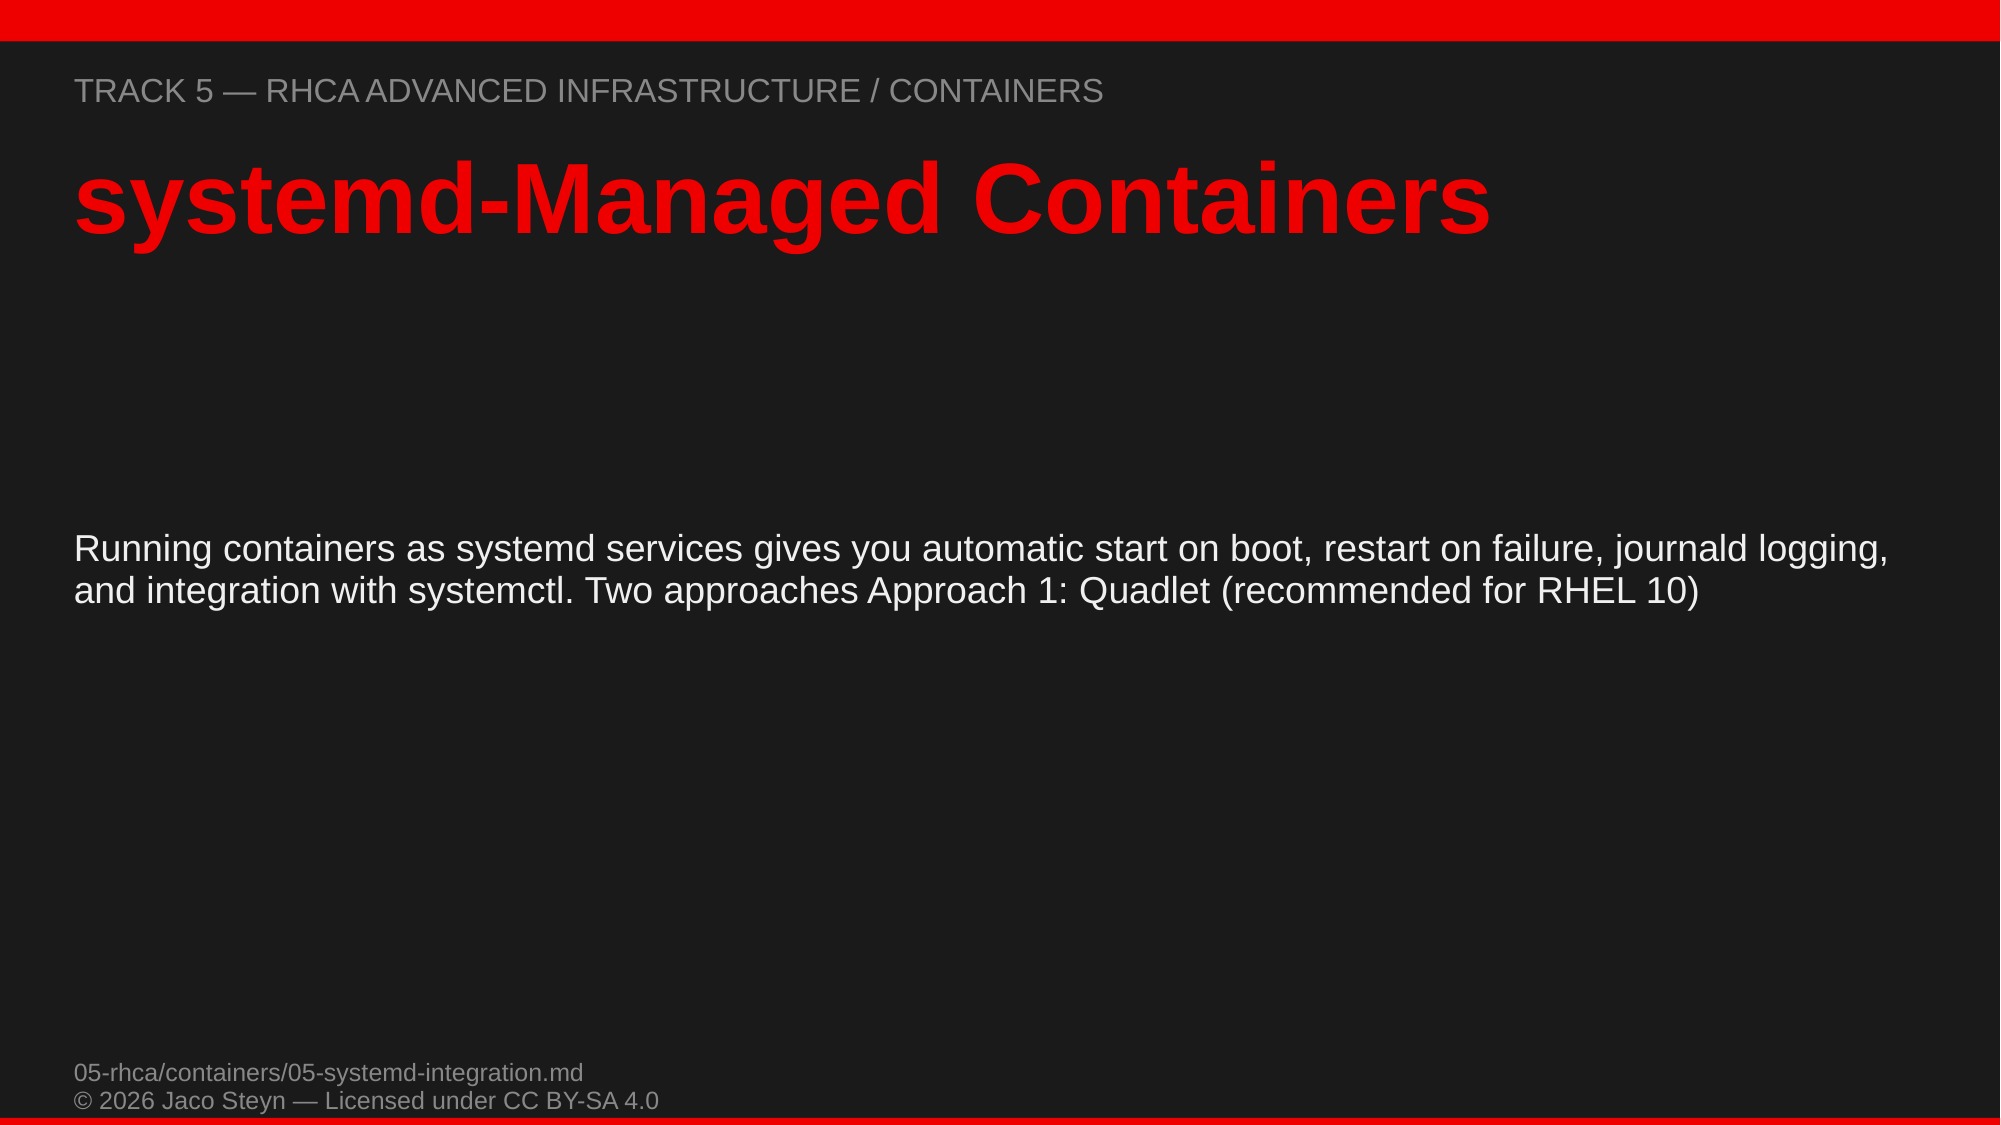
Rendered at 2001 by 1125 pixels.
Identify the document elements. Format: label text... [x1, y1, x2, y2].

text_box Running containers as systemd services gives you automatic start on boot, restart on failure, journald logging, and integration with systemctl. Two approaches Approach 1: Quadlet (recommended for RHEL 10) [59, 519, 1942, 727]
text_box [0, 0, 2001, 42]
text_box TRACK 5 — RHCA ADVANCED INFRASTRUCTURE / CONTAINERS [59, 64, 1942, 119]
text_box 05-rhca/containers/05-systemd-integration.md © 2026 Jaco Steyn — Licensed under CC BY-SA 4.0 [59, 1051, 1942, 1111]
text_box systemd-Managed Containers [59, 135, 1942, 461]
text_box [0, 1117, 2001, 1125]
